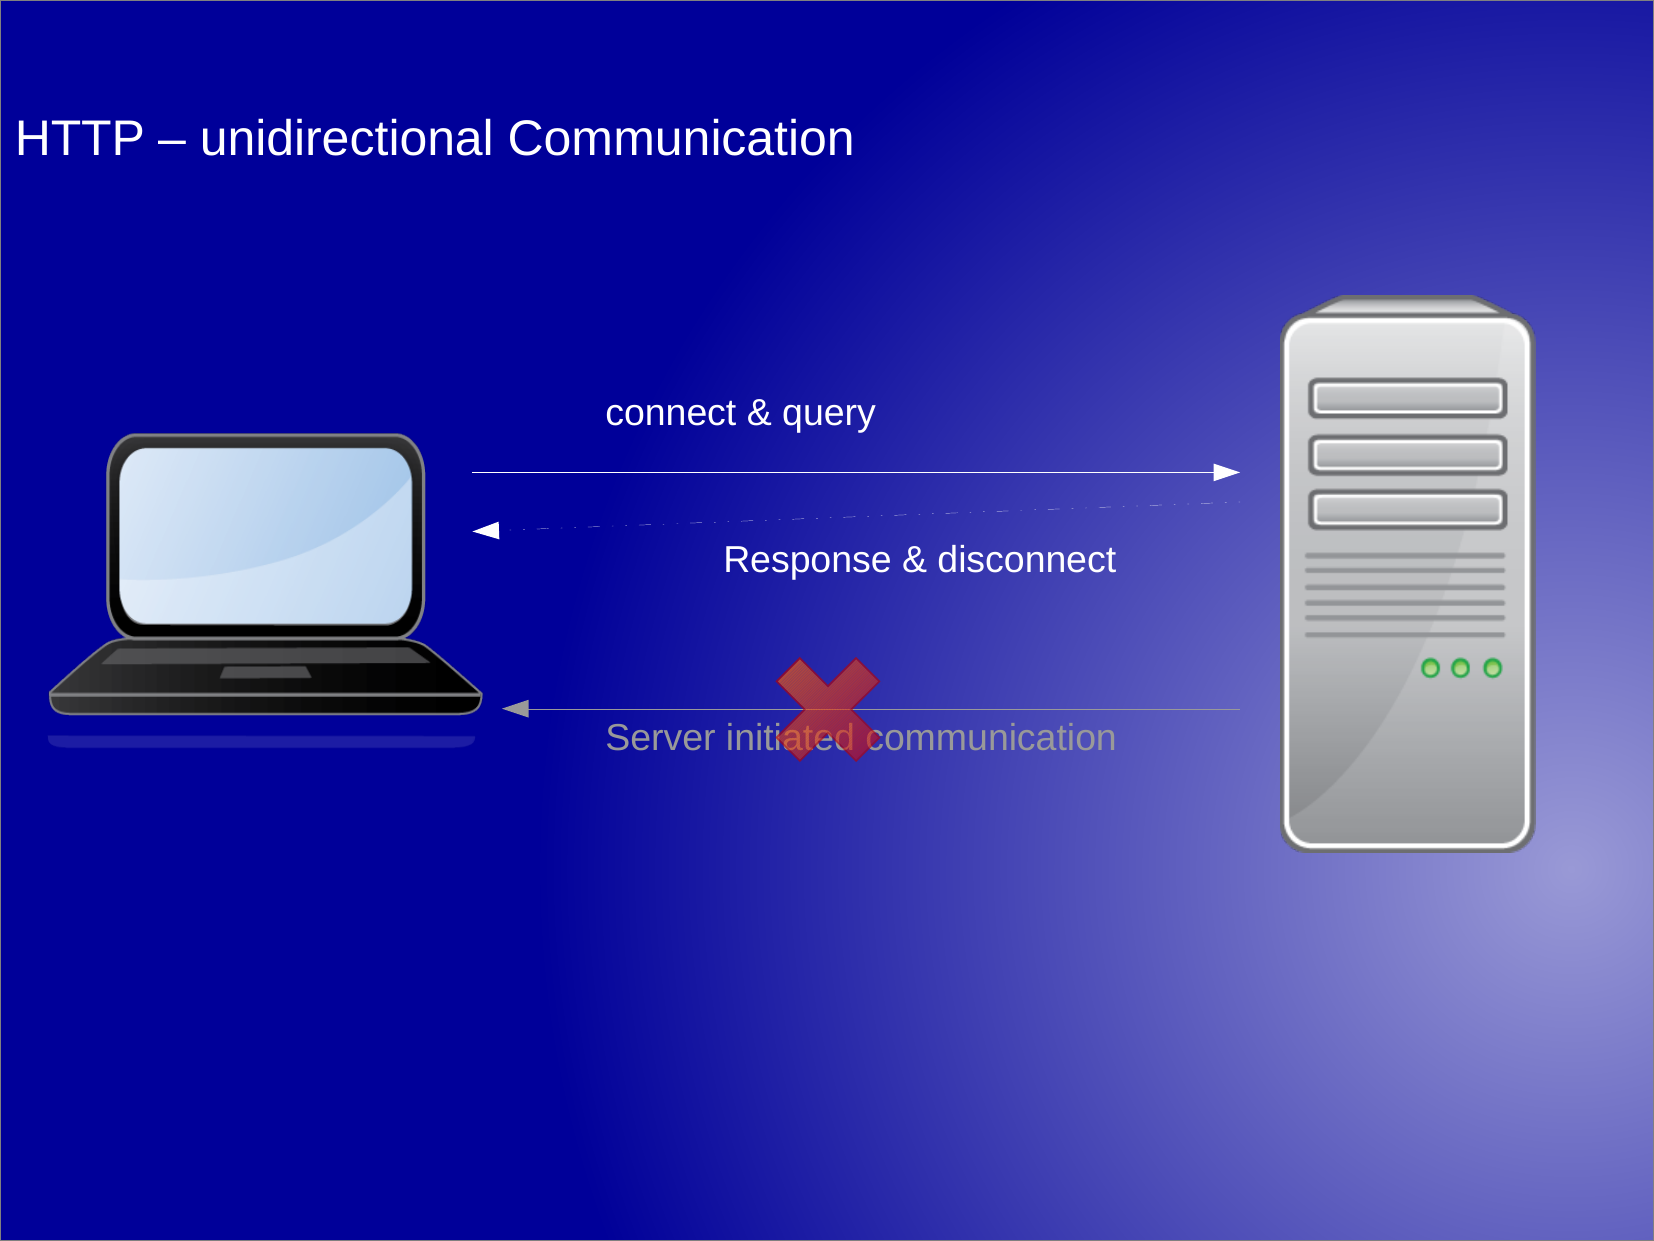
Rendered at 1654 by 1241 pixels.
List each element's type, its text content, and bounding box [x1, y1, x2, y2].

text_box Response & disconnect [708, 531, 1211, 673]
picture [29, 413, 502, 768]
text_box connect & query [590, 383, 1004, 441]
text_box Server initiated communication [590, 708, 1211, 808]
picture [1280, 295, 1536, 854]
picture [738, 620, 917, 799]
text_box HTTP – unidirectional Communication [0, 102, 1654, 266]
